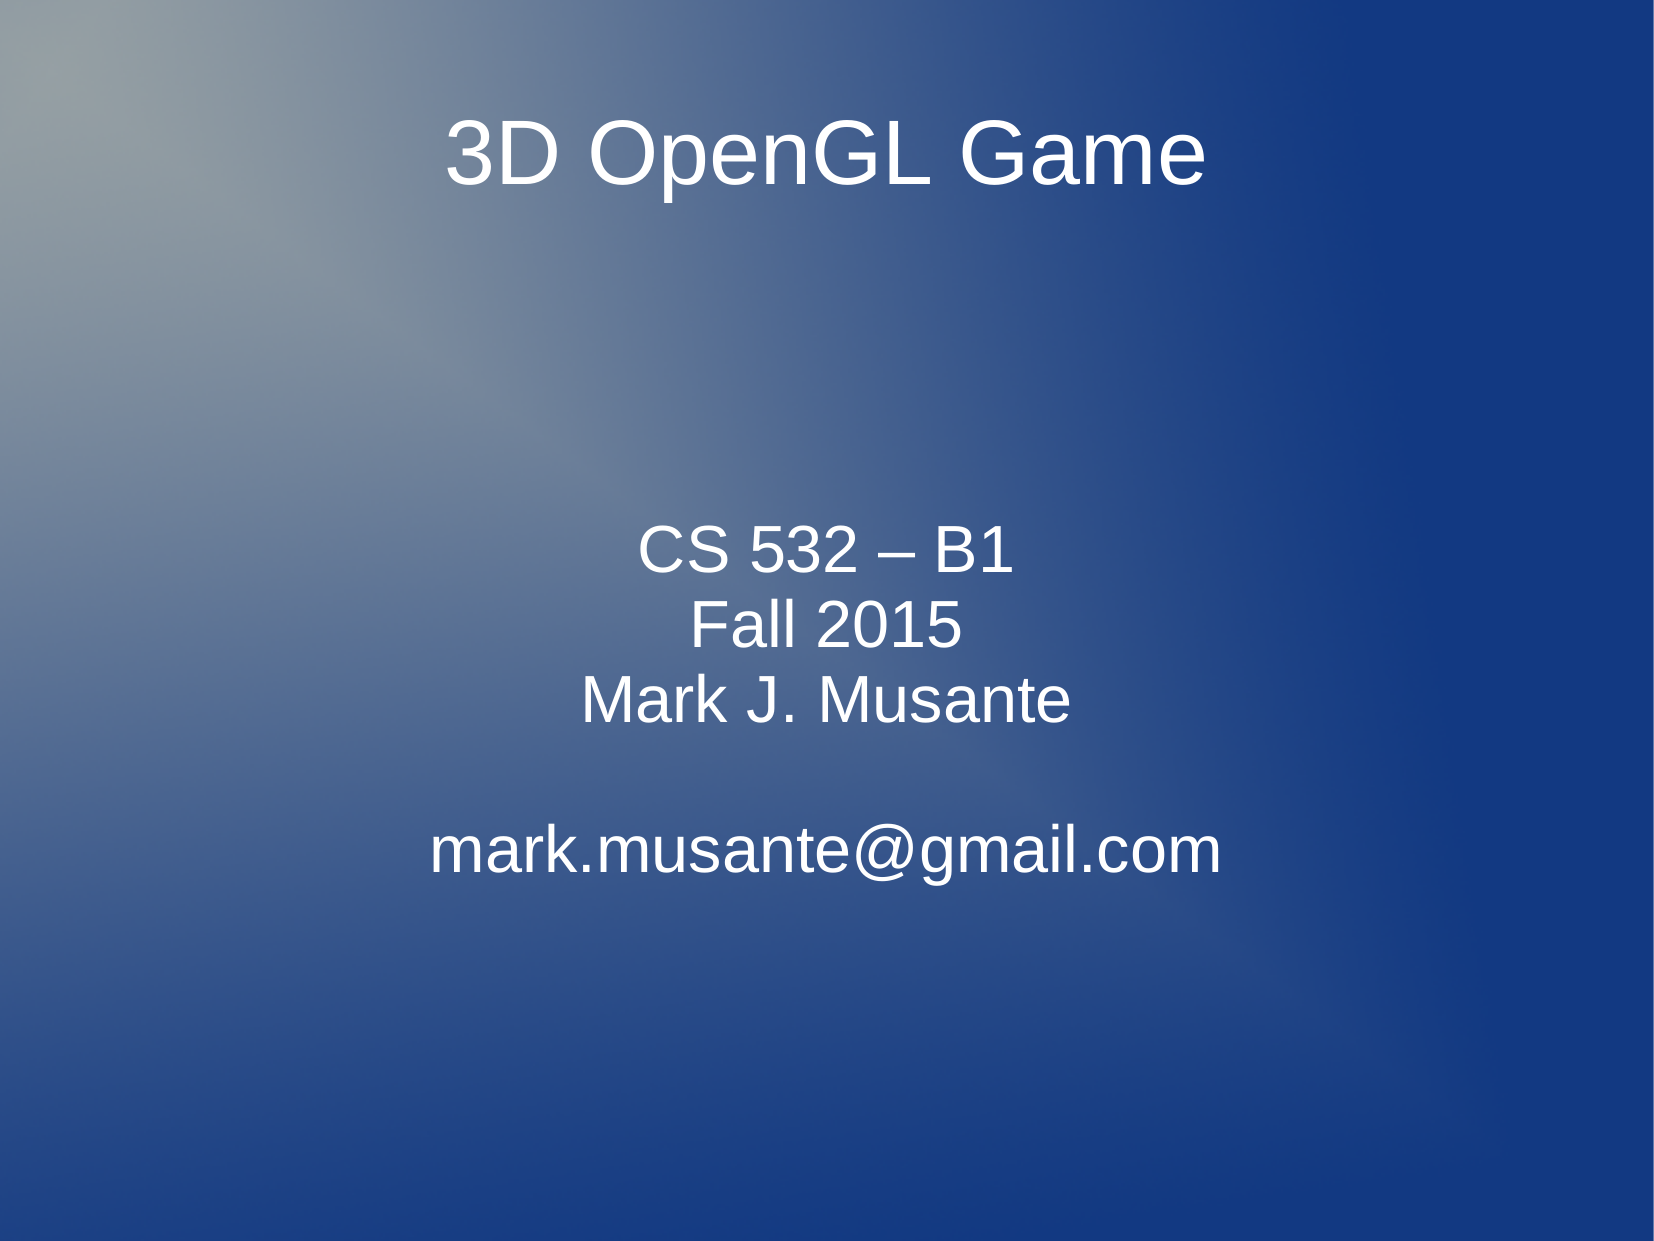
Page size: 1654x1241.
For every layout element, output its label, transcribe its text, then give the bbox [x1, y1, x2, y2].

picture [0, 0, 1654, 1241]
subtitle CS 532 – B1 Fall 2015 Mark J. Musante mark.musante@gmail.com [82, 290, 1571, 1109]
title 3D OpenGL Game [82, 49, 1571, 257]
